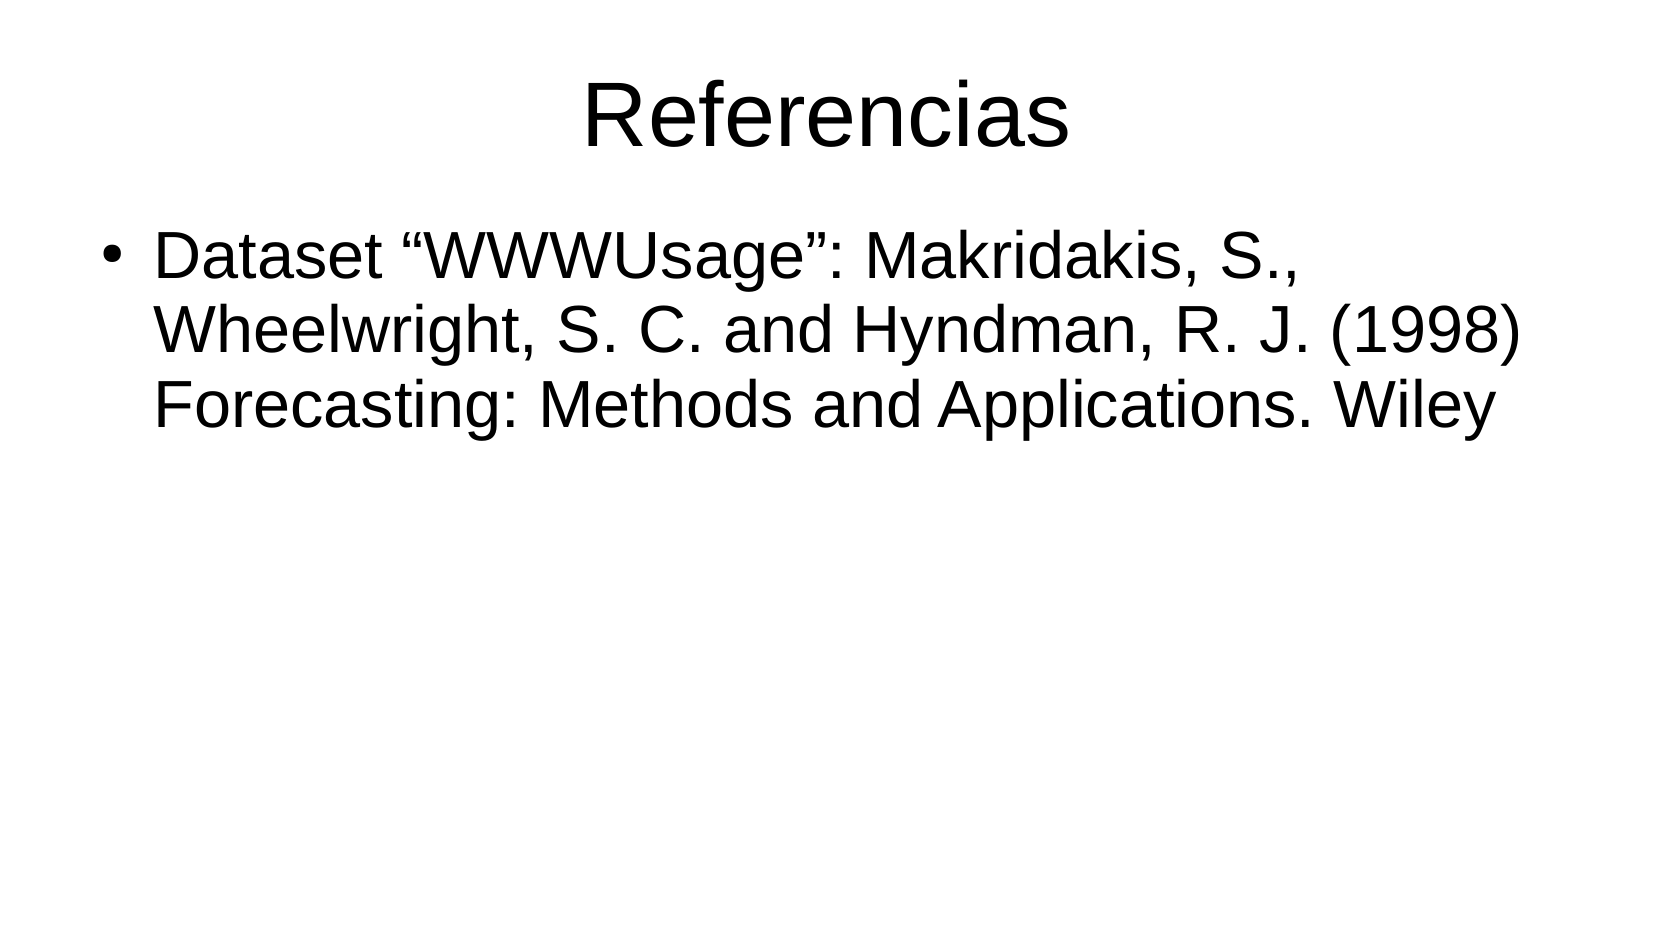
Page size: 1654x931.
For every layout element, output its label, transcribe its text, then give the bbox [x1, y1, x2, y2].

list Dataset “WWWUsage”: Makridakis, S., Wheelwright, S. C. and Hyndman, R. J. (1998) Forecasting: Methods and Applications. Wiley [82, 217, 1571, 758]
title Referencias [82, 37, 1571, 193]
